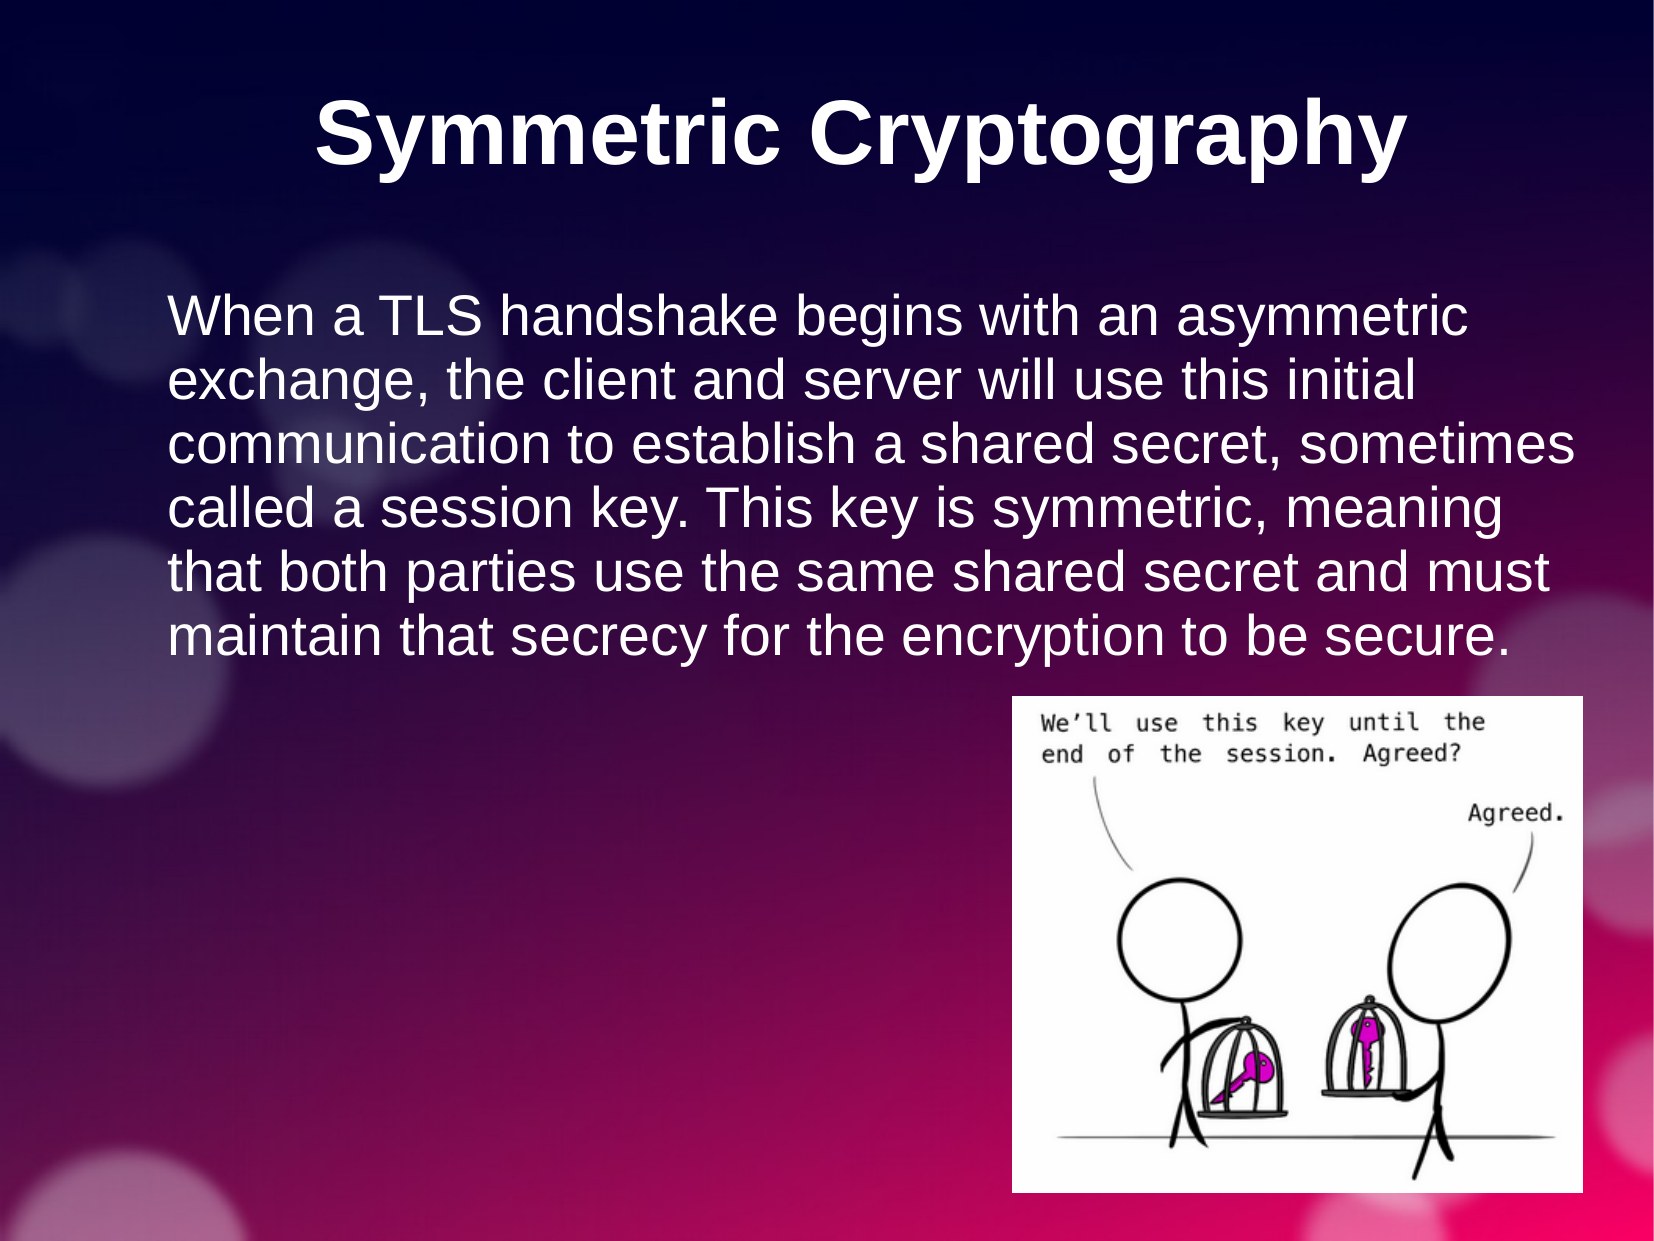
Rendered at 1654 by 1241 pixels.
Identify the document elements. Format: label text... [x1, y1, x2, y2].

title Symmetric Cryptography [59, 29, 1595, 237]
picture [0, 0, 1654, 1241]
list When a TLS handshake begins with an asymmetric exchange, the client and server will use this initial communication to establish a shared secret, sometimes called a session key. This key is symmetric, meaning that both parties use the same shared secret and must maintain that secrecy for the encryption to be secure. [106, 283, 1595, 726]
